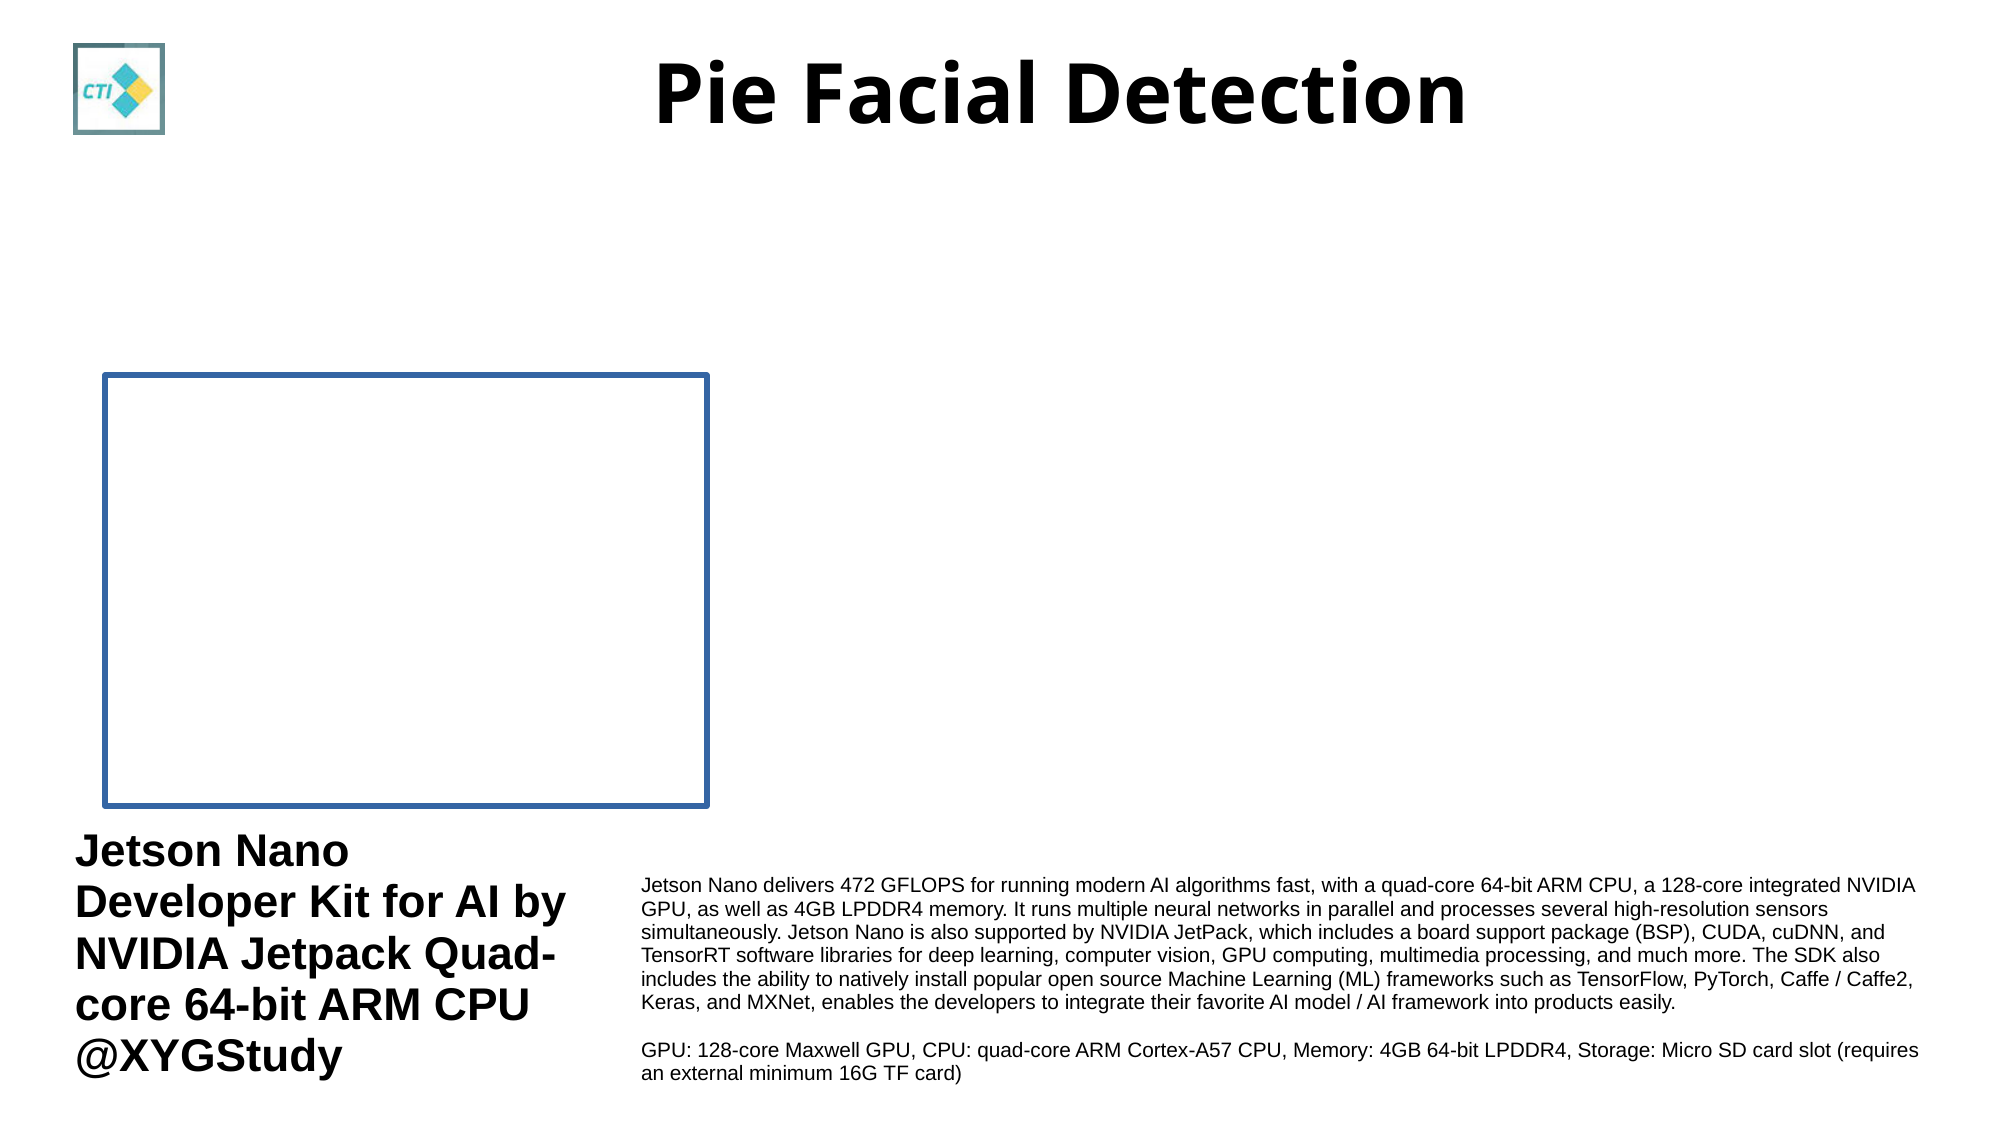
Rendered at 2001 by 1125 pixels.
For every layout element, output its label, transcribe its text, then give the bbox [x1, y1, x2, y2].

text_box Jetson Nano delivers 472 GFLOPS for running modern AI algorithms fast, with a quad-core 64-bit ARM CPU, a 128-core integrated NVIDIA GPU, as well as 4GB LPDDR4 memory. It runs multiple neural networks in parallel and processes several high-resolution sensors simultaneously. Jetson Nano is also supported by NVIDIA JetPack, which includes a board support package (BSP), CUDA, cuDNN, and TensorRT software libraries for deep learning, computer vision, GPU computing, multimedia processing, and much more. The SDK also includes the ability to natively install popular open source Machine Learning (ML) frameworks such as TensorFlow, PyTorch, Caffe / Caffe2, Keras, and MXNet, enables the developers to integrate their favorite AI model / AI framework into products easily. GPU: 128-core Maxwell GPU, CPU: quad-core ARM Cortex-A57 CPU, Memory: 4GB 64-bit LPDDR4, Storage: Micro SD card slot (requires an external minimum 16G TF card) [626, 866, 1962, 1125]
title Pie Facial Detection [300, 30, 1801, 148]
text_box Jetson Nano Developer Kit for AI by NVIDIA Jetpack Quad-core 64-bit ARM CPU @XYGStudy [60, 817, 586, 1125]
picture [73, 43, 165, 135]
